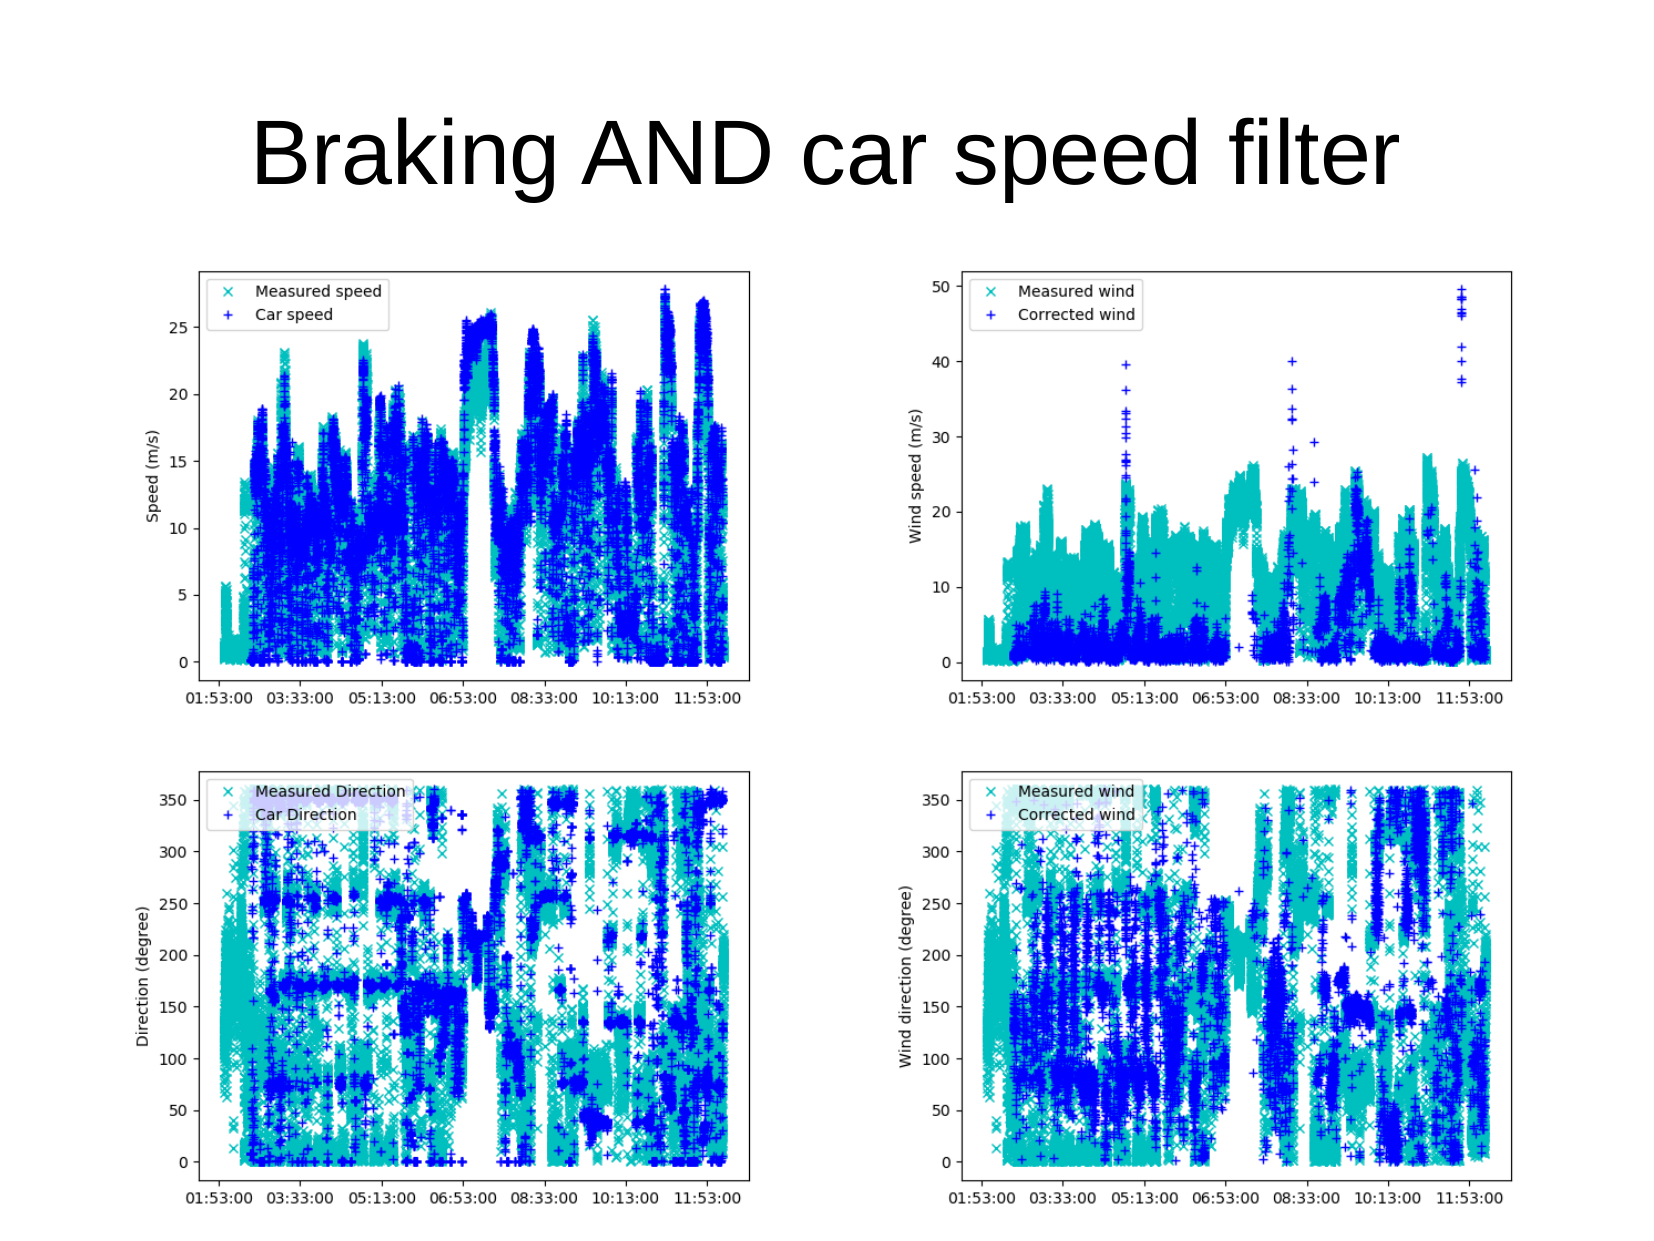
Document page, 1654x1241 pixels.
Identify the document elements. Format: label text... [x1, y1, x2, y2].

picture [873, 207, 1582, 1239]
picture [110, 207, 820, 1239]
title Braking AND car speed filter [82, 49, 1571, 257]
